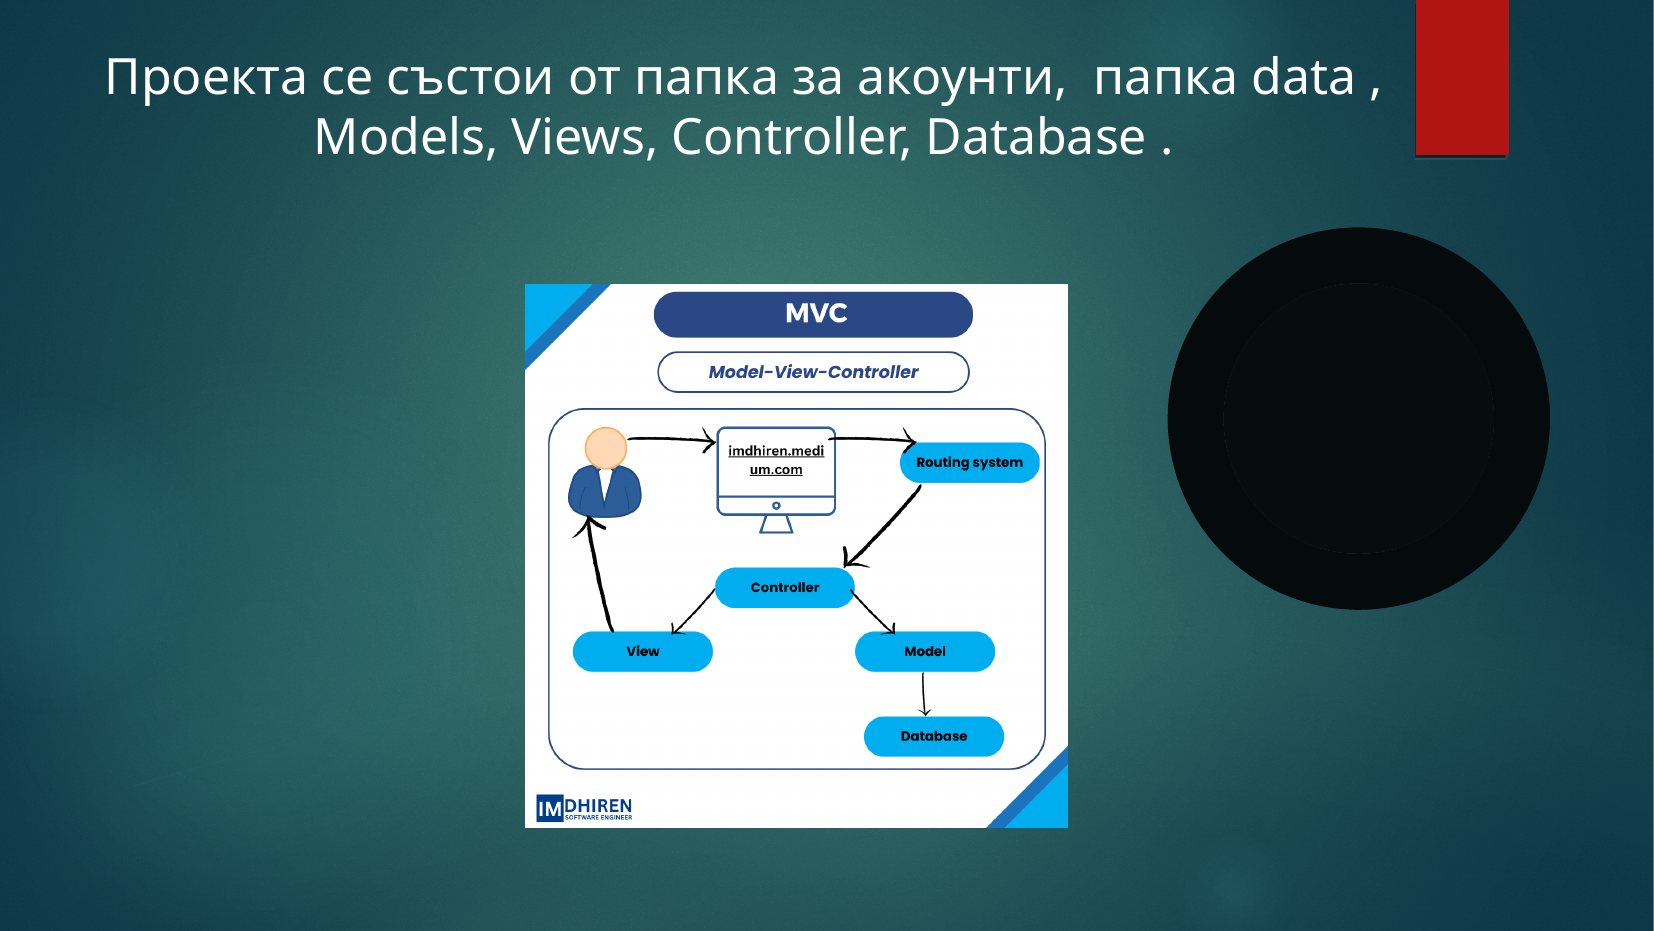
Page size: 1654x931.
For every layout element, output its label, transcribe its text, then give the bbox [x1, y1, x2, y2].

picture [525, 285, 1068, 828]
subtitle Проекта се състои от папка за акоунти, папка data , Models, Views, Controller, Database . [0, 36, 1489, 285]
